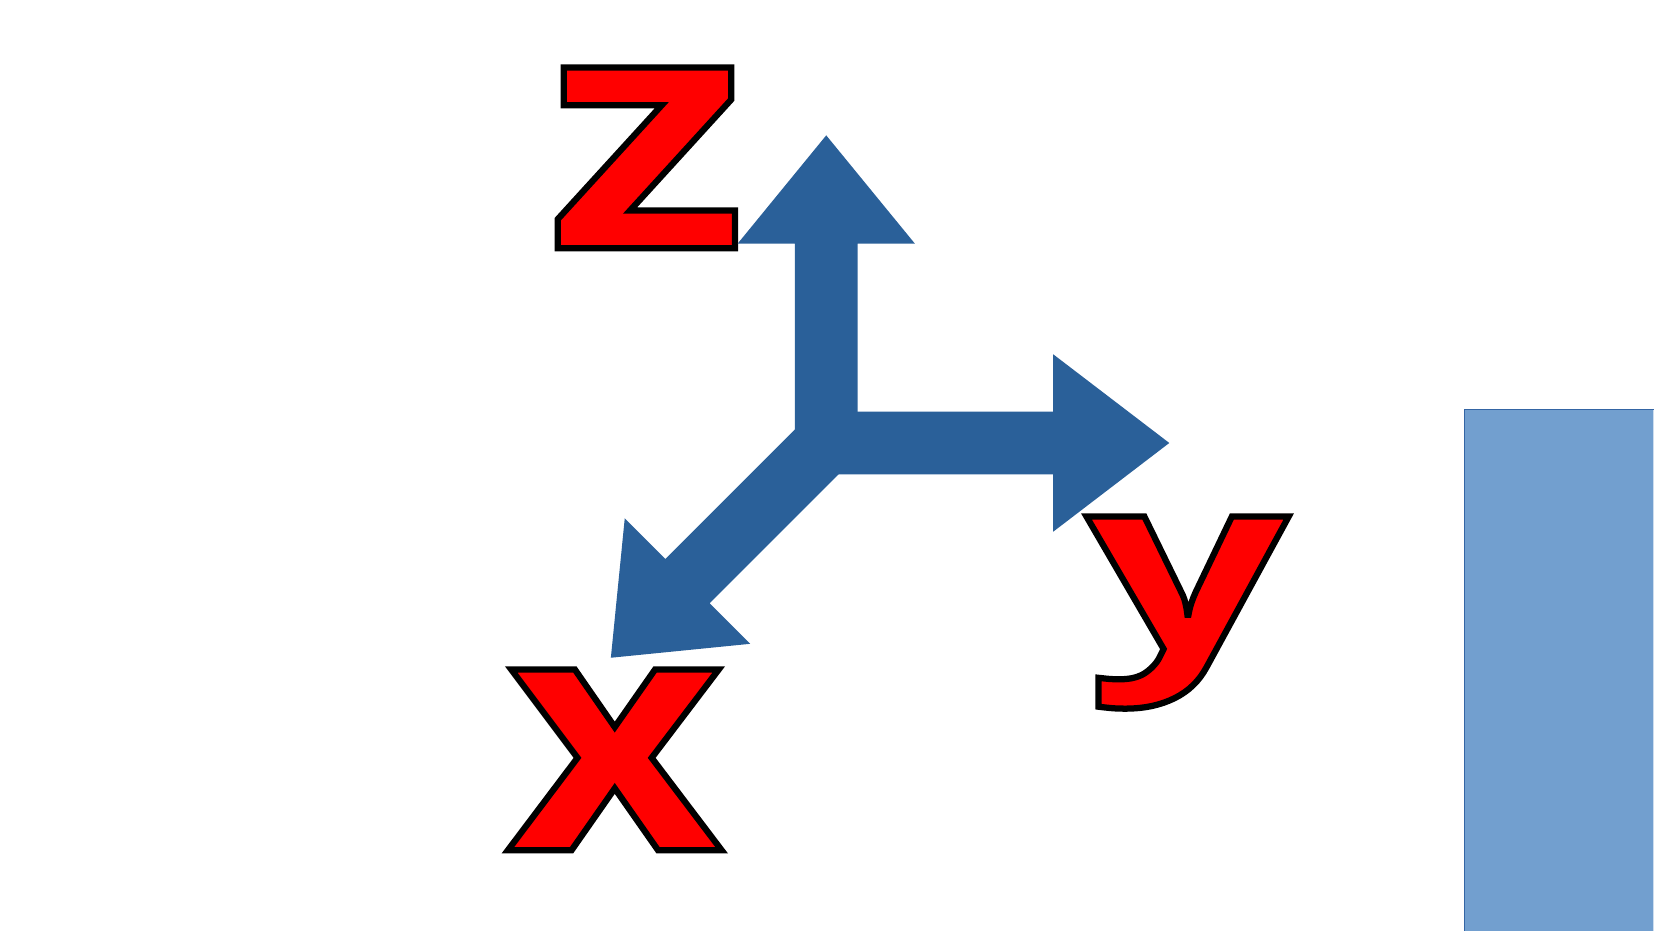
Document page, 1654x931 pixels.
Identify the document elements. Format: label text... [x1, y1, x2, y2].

text_box x [507, 669, 722, 851]
text_box [610, 135, 1170, 658]
text_box y [1086, 516, 1289, 709]
text_box z [557, 67, 735, 249]
text_box [1464, 409, 1654, 931]
